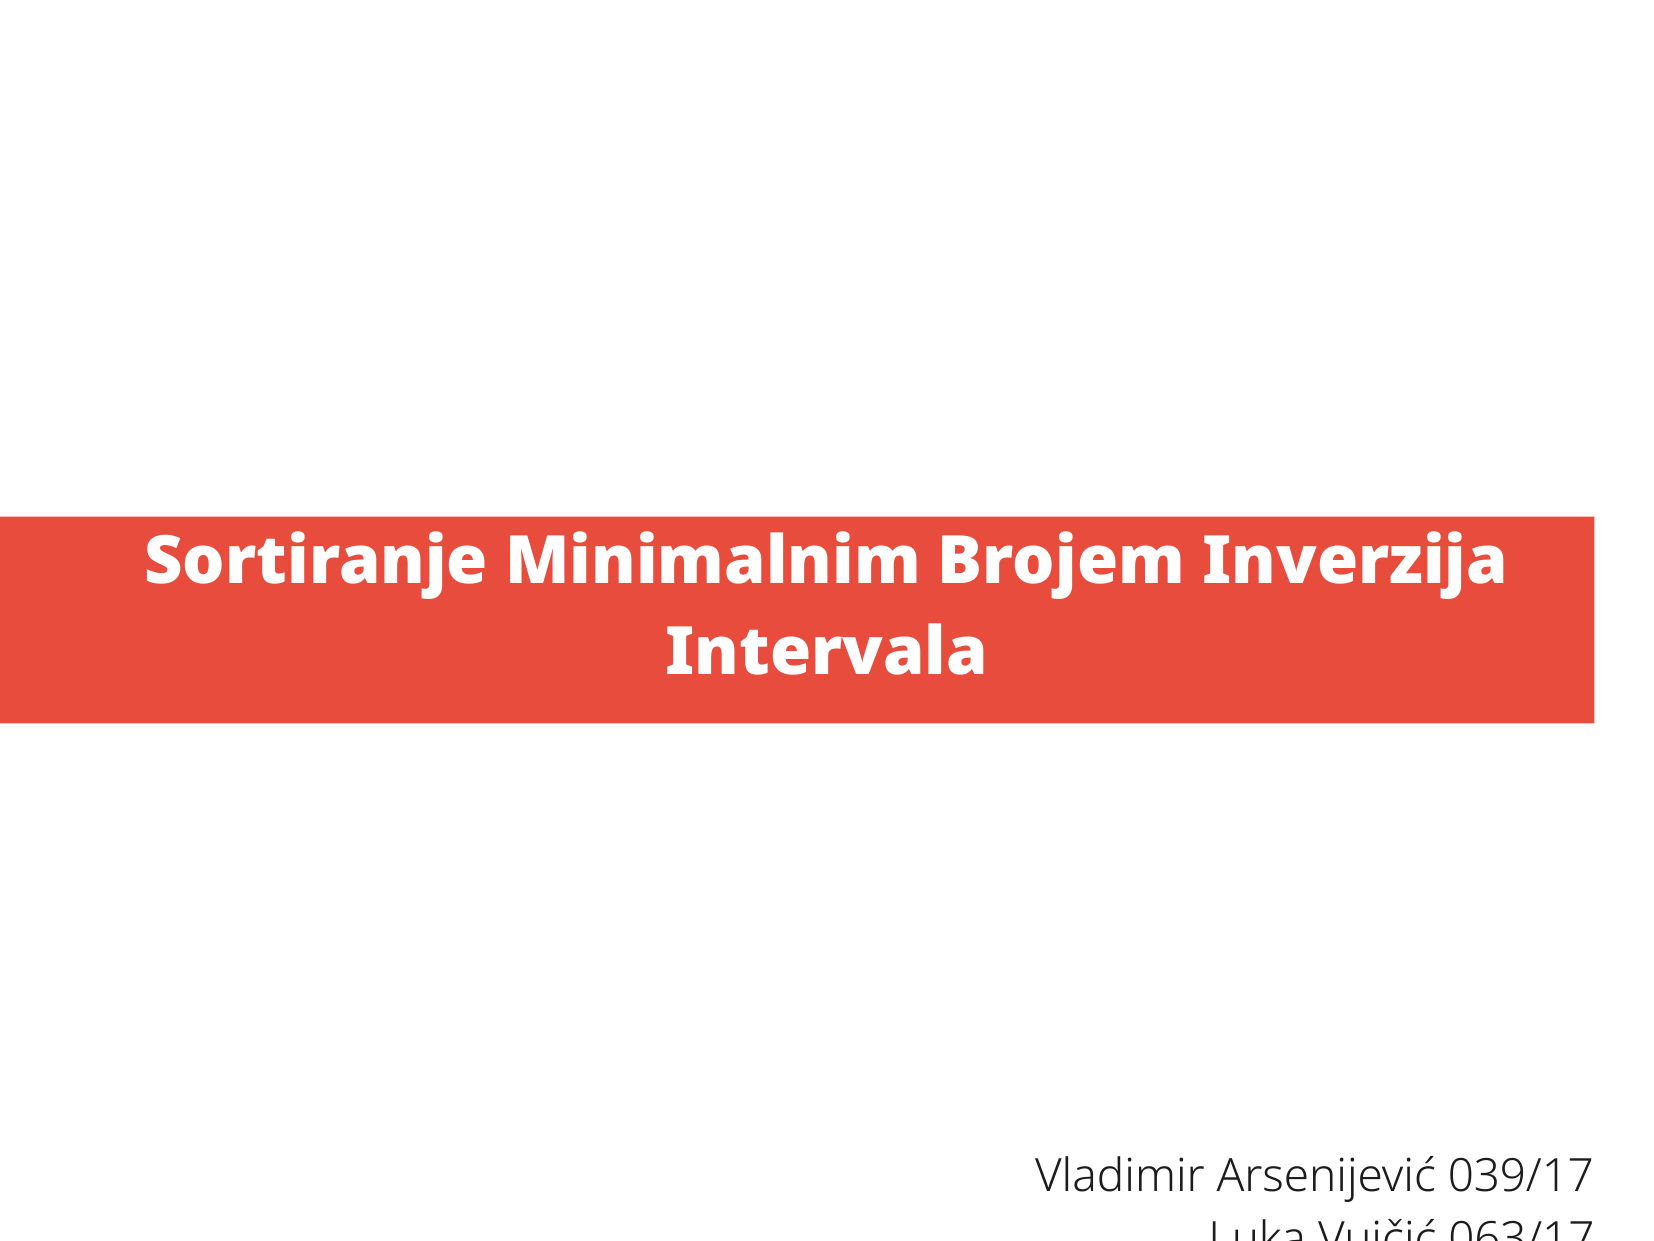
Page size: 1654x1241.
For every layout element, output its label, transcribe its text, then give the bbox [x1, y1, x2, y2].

title Sortiranje Minimalnim Brojem Inverzija Intervala [59, 546, 1595, 694]
subtitle Vladimir Arsenijević 039/17 Luka Vujčić 063/17 [88, 767, 1595, 1182]
